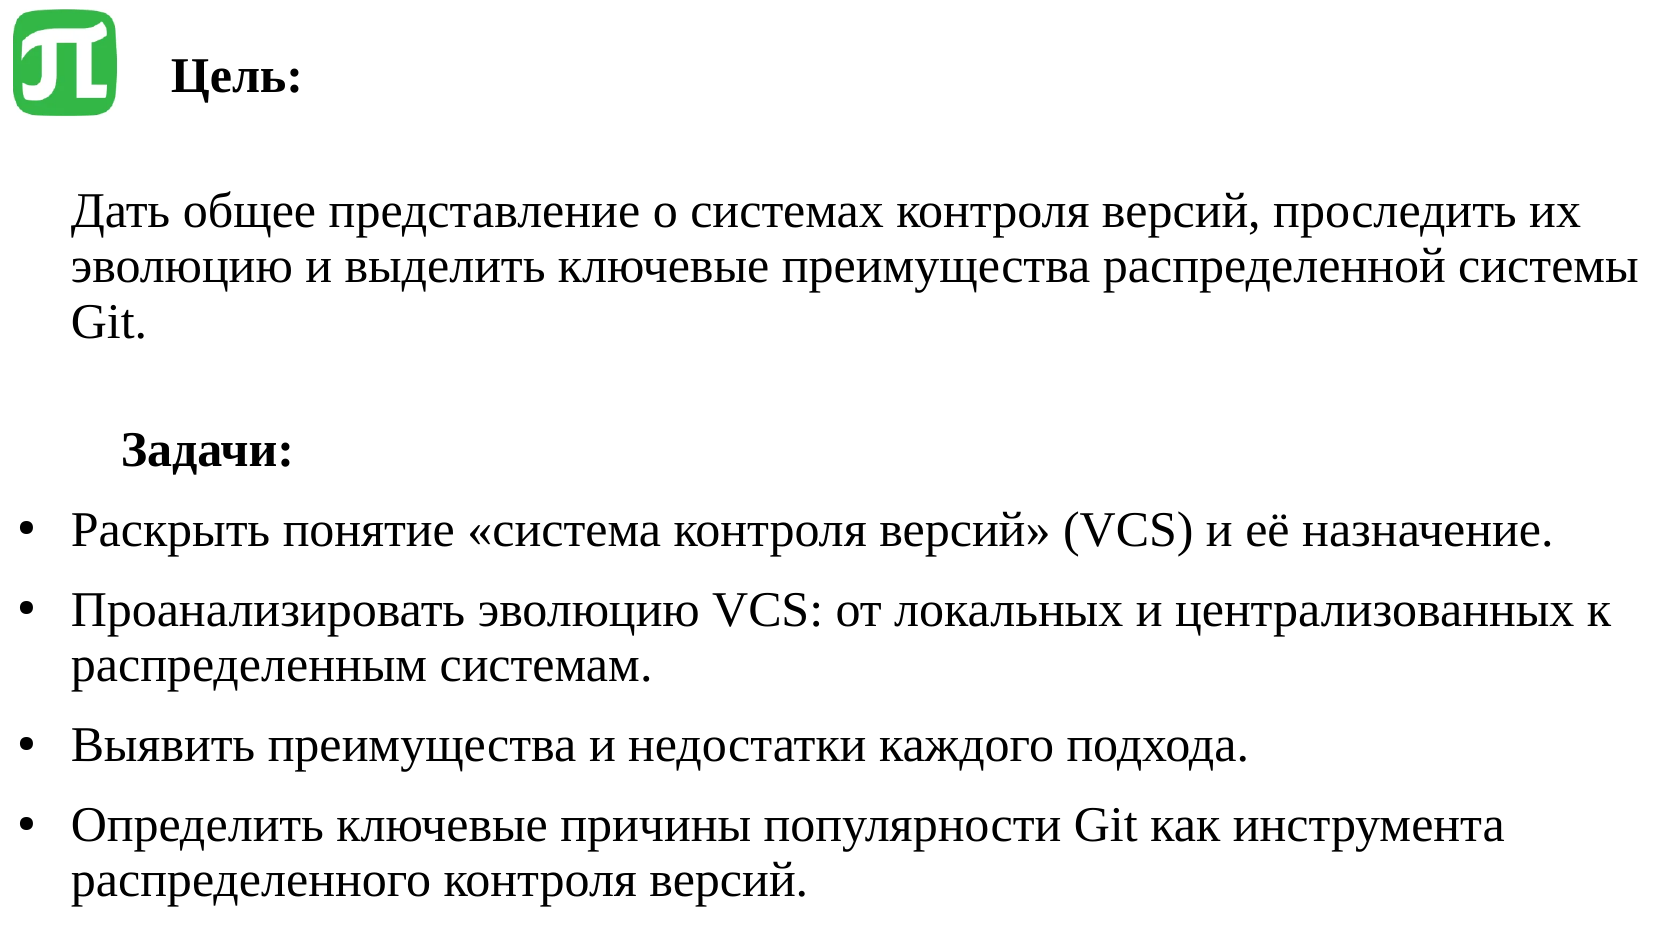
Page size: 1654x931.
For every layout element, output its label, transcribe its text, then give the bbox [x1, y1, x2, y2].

list Цель: Дать общее представление о системах контроля версий, проследить их эволюцию и выделить ключевые преимущества распределенной системы Git. Задачи: Раскрыть понятие «система контроля версий» (VCS) и её назначение. Проанализировать эволюцию VCS: от локальных и централизованных к распределенным системам. Выявить преимущества и недостатки каждого подхода. Определить ключевые причины популярности Git как инструмента распределенного контроля версий. [0, 0, 1654, 931]
picture [13, 9, 119, 119]
